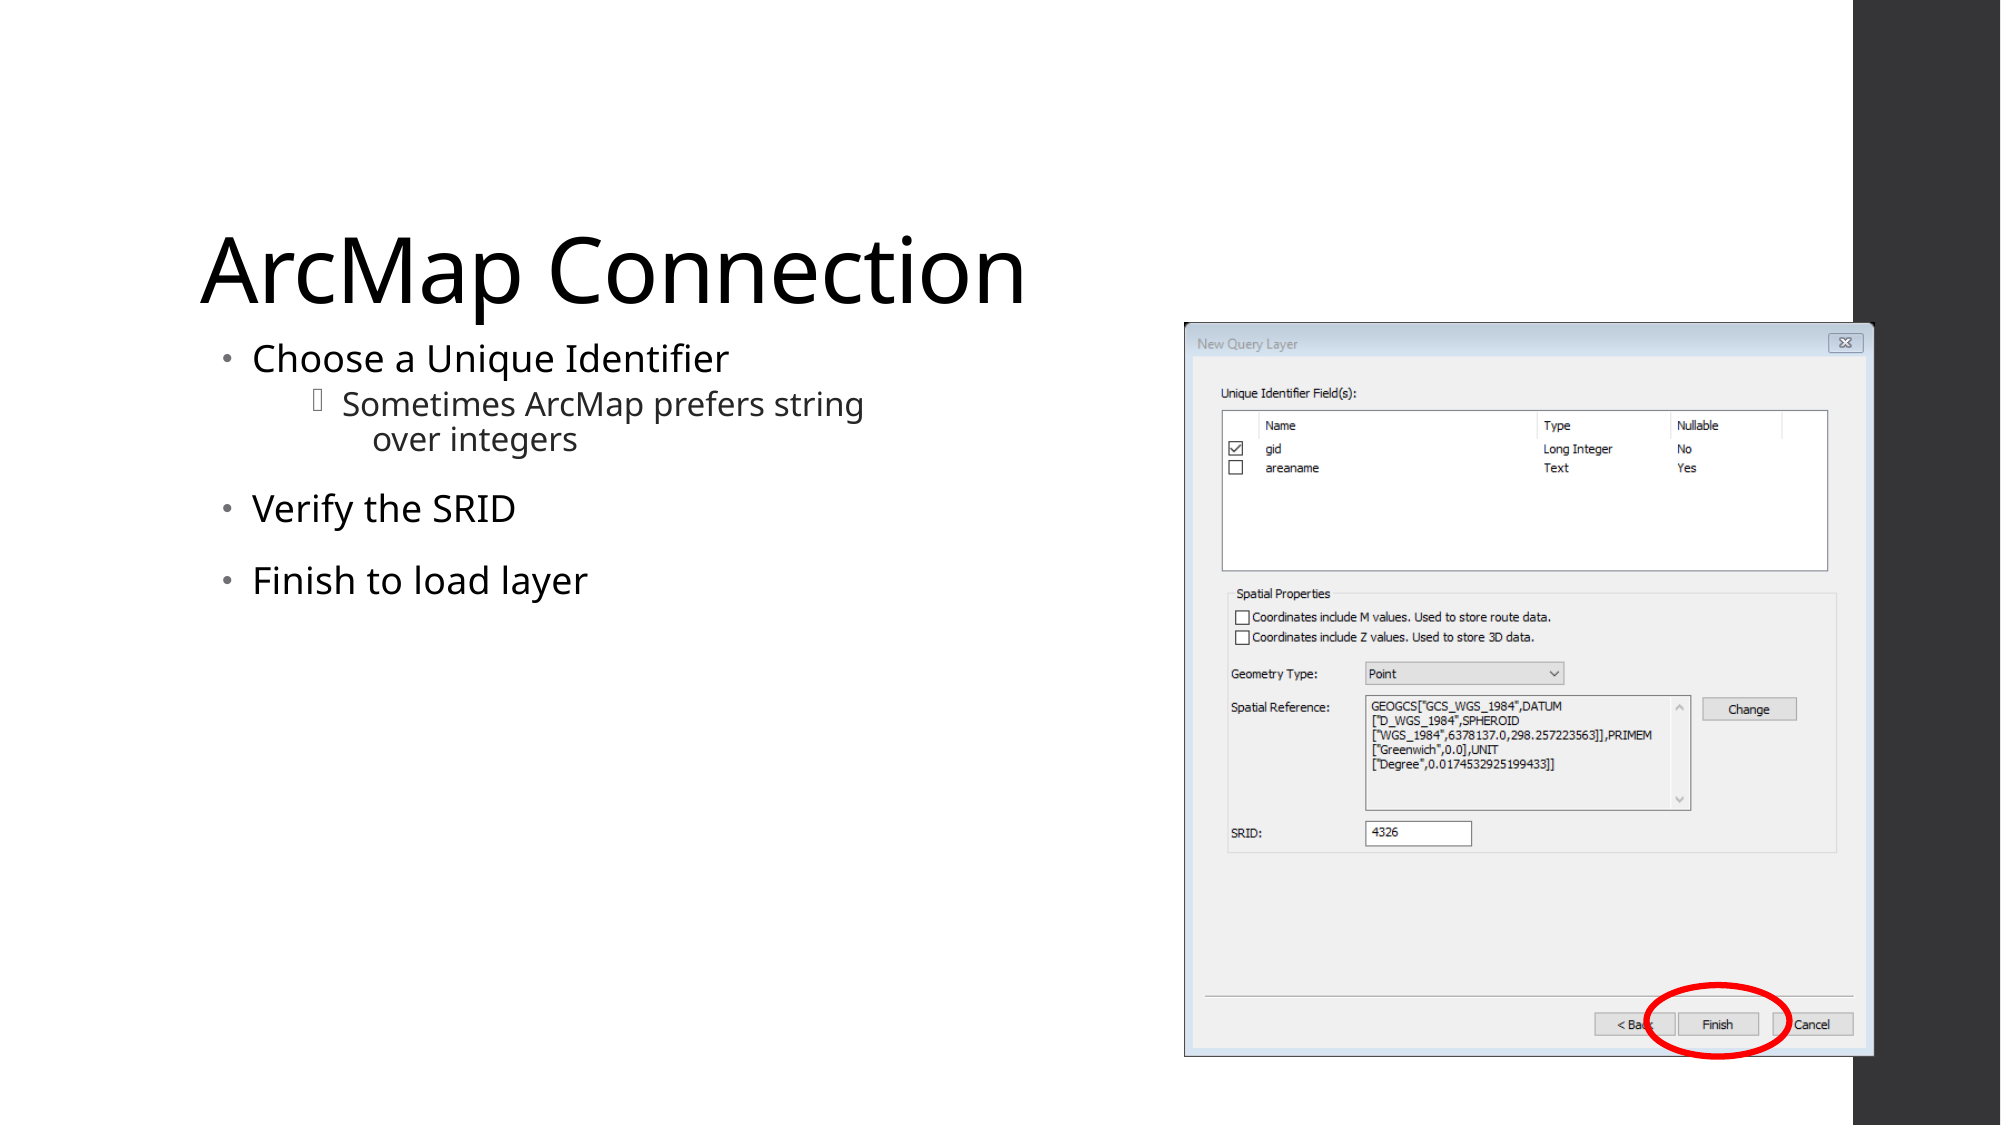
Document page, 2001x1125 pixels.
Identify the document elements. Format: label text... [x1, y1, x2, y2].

title ArcMap Connection [185, 157, 1239, 331]
picture [1650, 989, 1786, 1053]
list Choose a Unique Identifier Sometimes ArcMap prefers string over integers Verify the SRID Finish to load layer [206, 330, 942, 1014]
picture [1184, 322, 1875, 1057]
